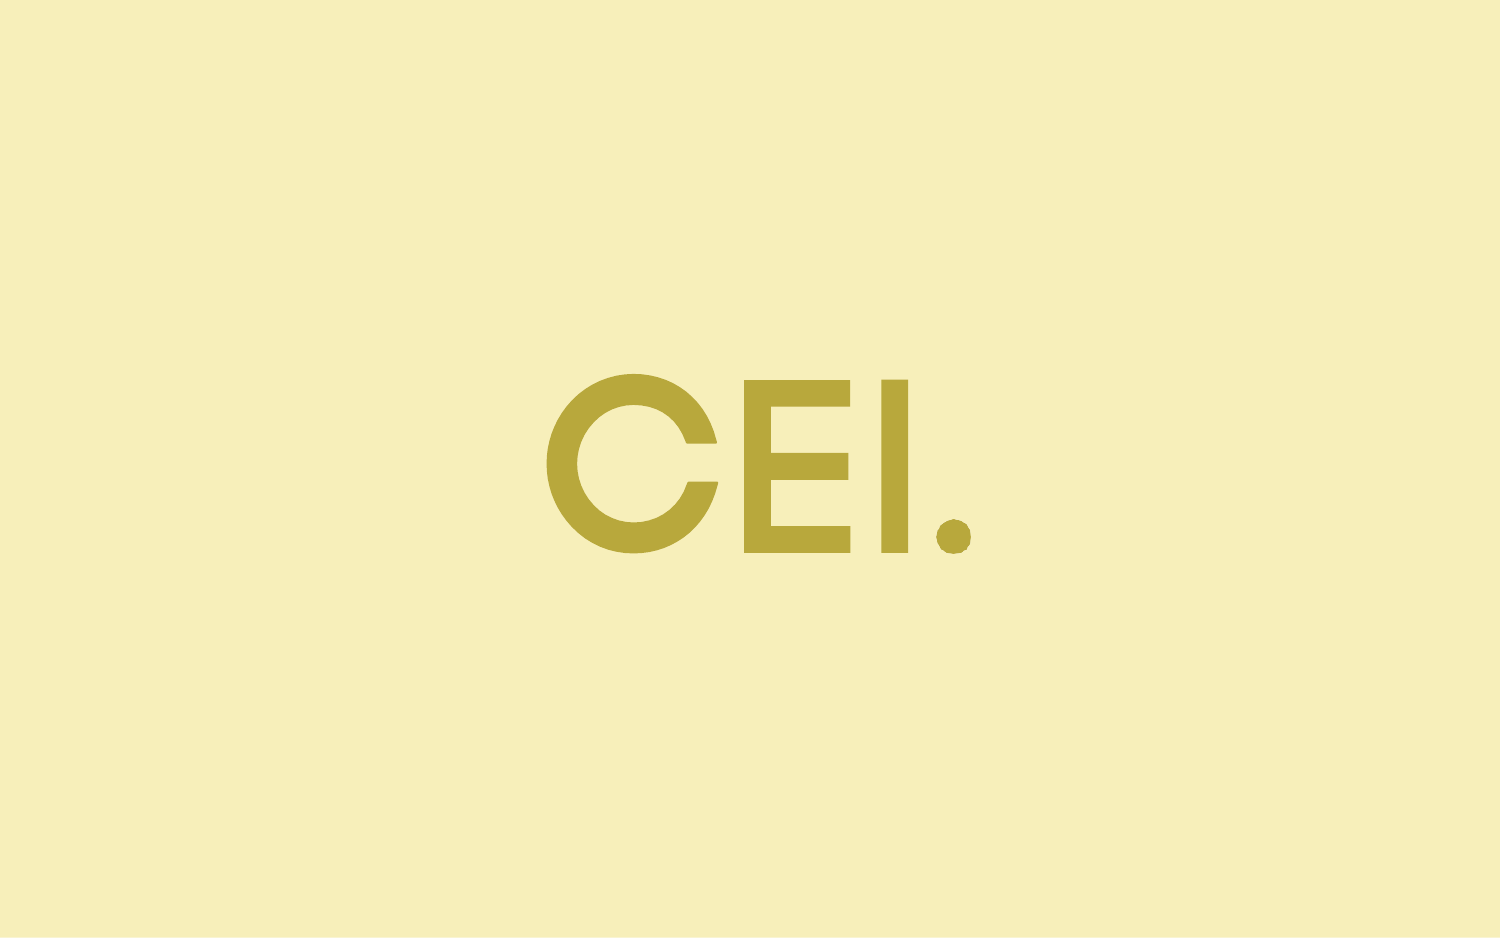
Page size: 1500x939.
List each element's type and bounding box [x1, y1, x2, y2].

picture [936, 519, 971, 554]
text_box [549, 377, 715, 551]
text_box [881, 379, 909, 553]
text_box [744, 380, 851, 553]
